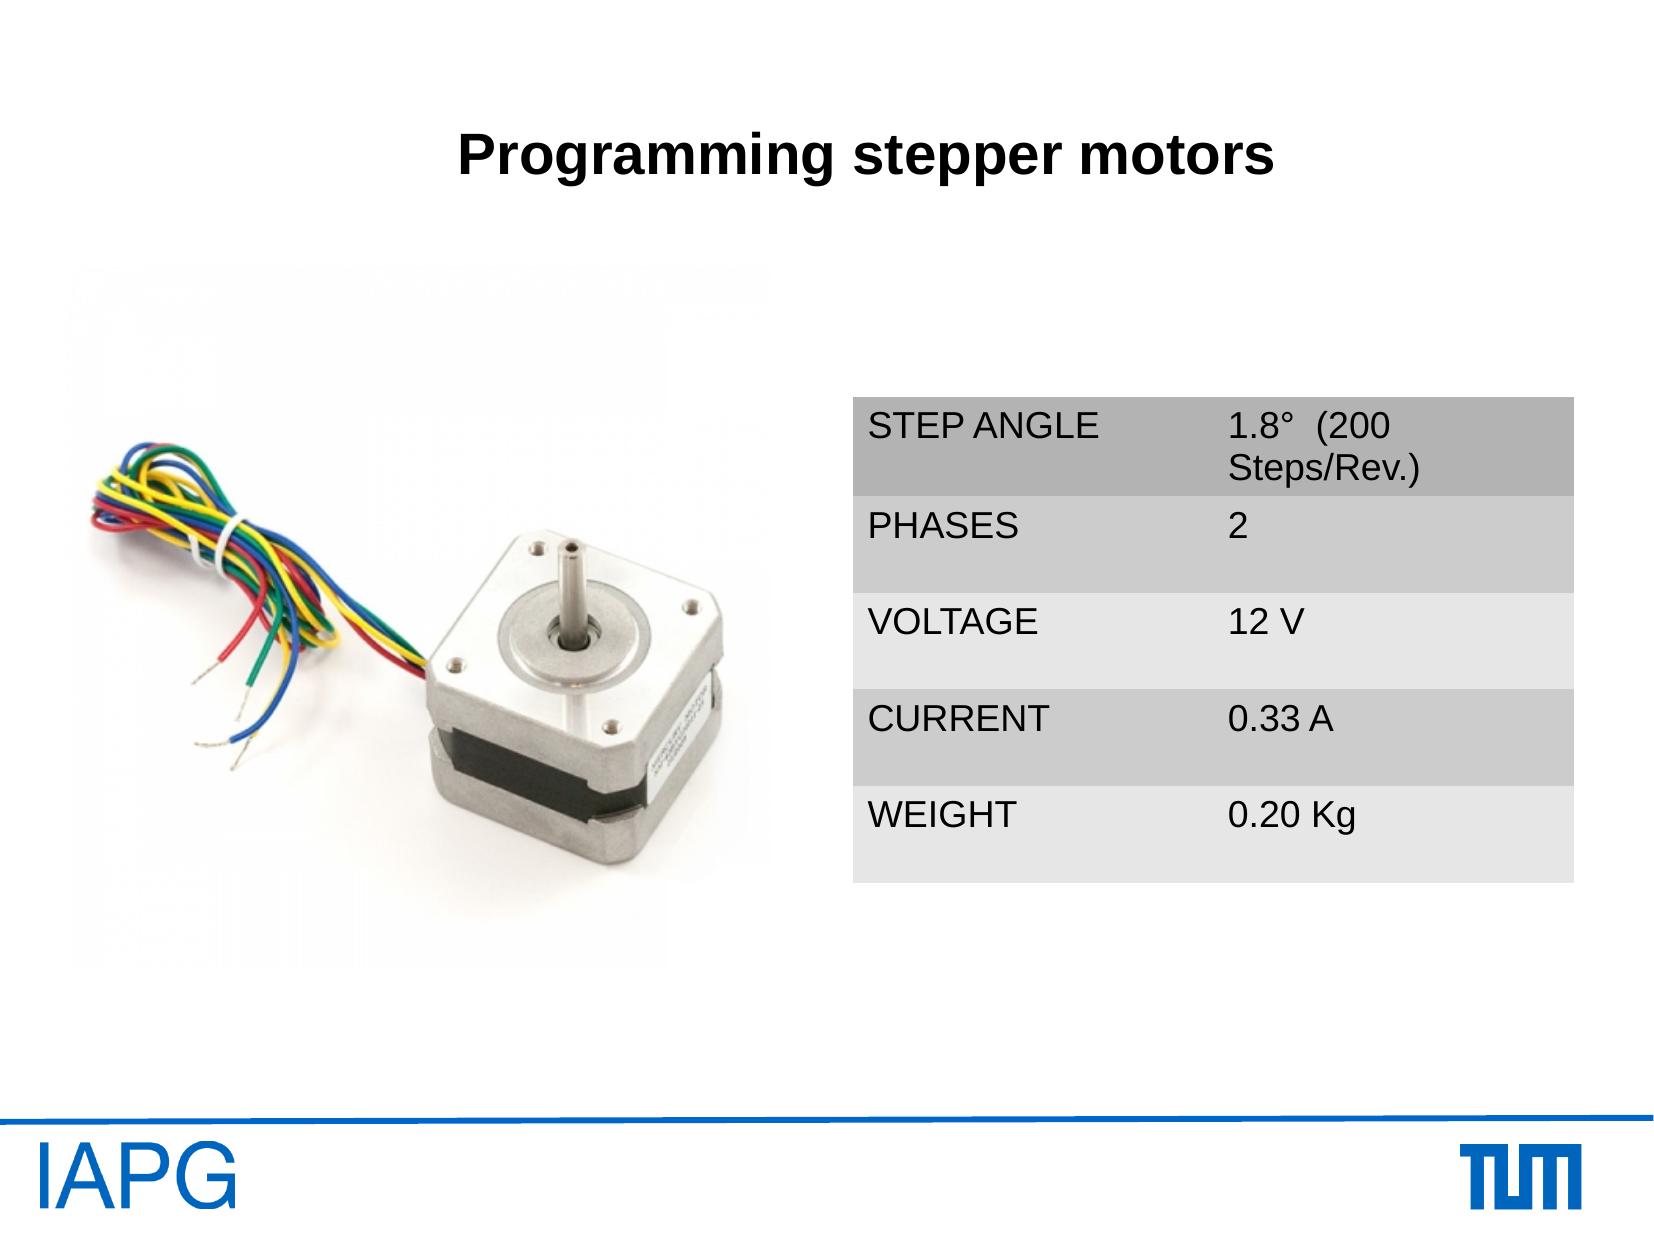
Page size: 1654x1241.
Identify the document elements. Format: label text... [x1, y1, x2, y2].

table_cell 0.20 Kg [1213, 786, 1574, 883]
table_cell 2 [1213, 496, 1574, 593]
table_header STEP ANGLE [853, 397, 1213, 496]
picture [1459, 1142, 1582, 1210]
picture [32, 1141, 243, 1209]
table_header 1.8° (200 Steps/Rev.) [1213, 397, 1574, 496]
table_cell 12 V [1213, 593, 1574, 689]
text_box Programming stepper motors [442, 114, 1292, 195]
table_cell 0.33 A [1213, 689, 1574, 786]
table_cell PHASES [853, 496, 1213, 593]
picture [67, 265, 771, 969]
table_cell CURRENT [853, 689, 1213, 786]
table_cell WEIGHT [853, 786, 1213, 883]
table_cell VOLTAGE [853, 593, 1213, 689]
